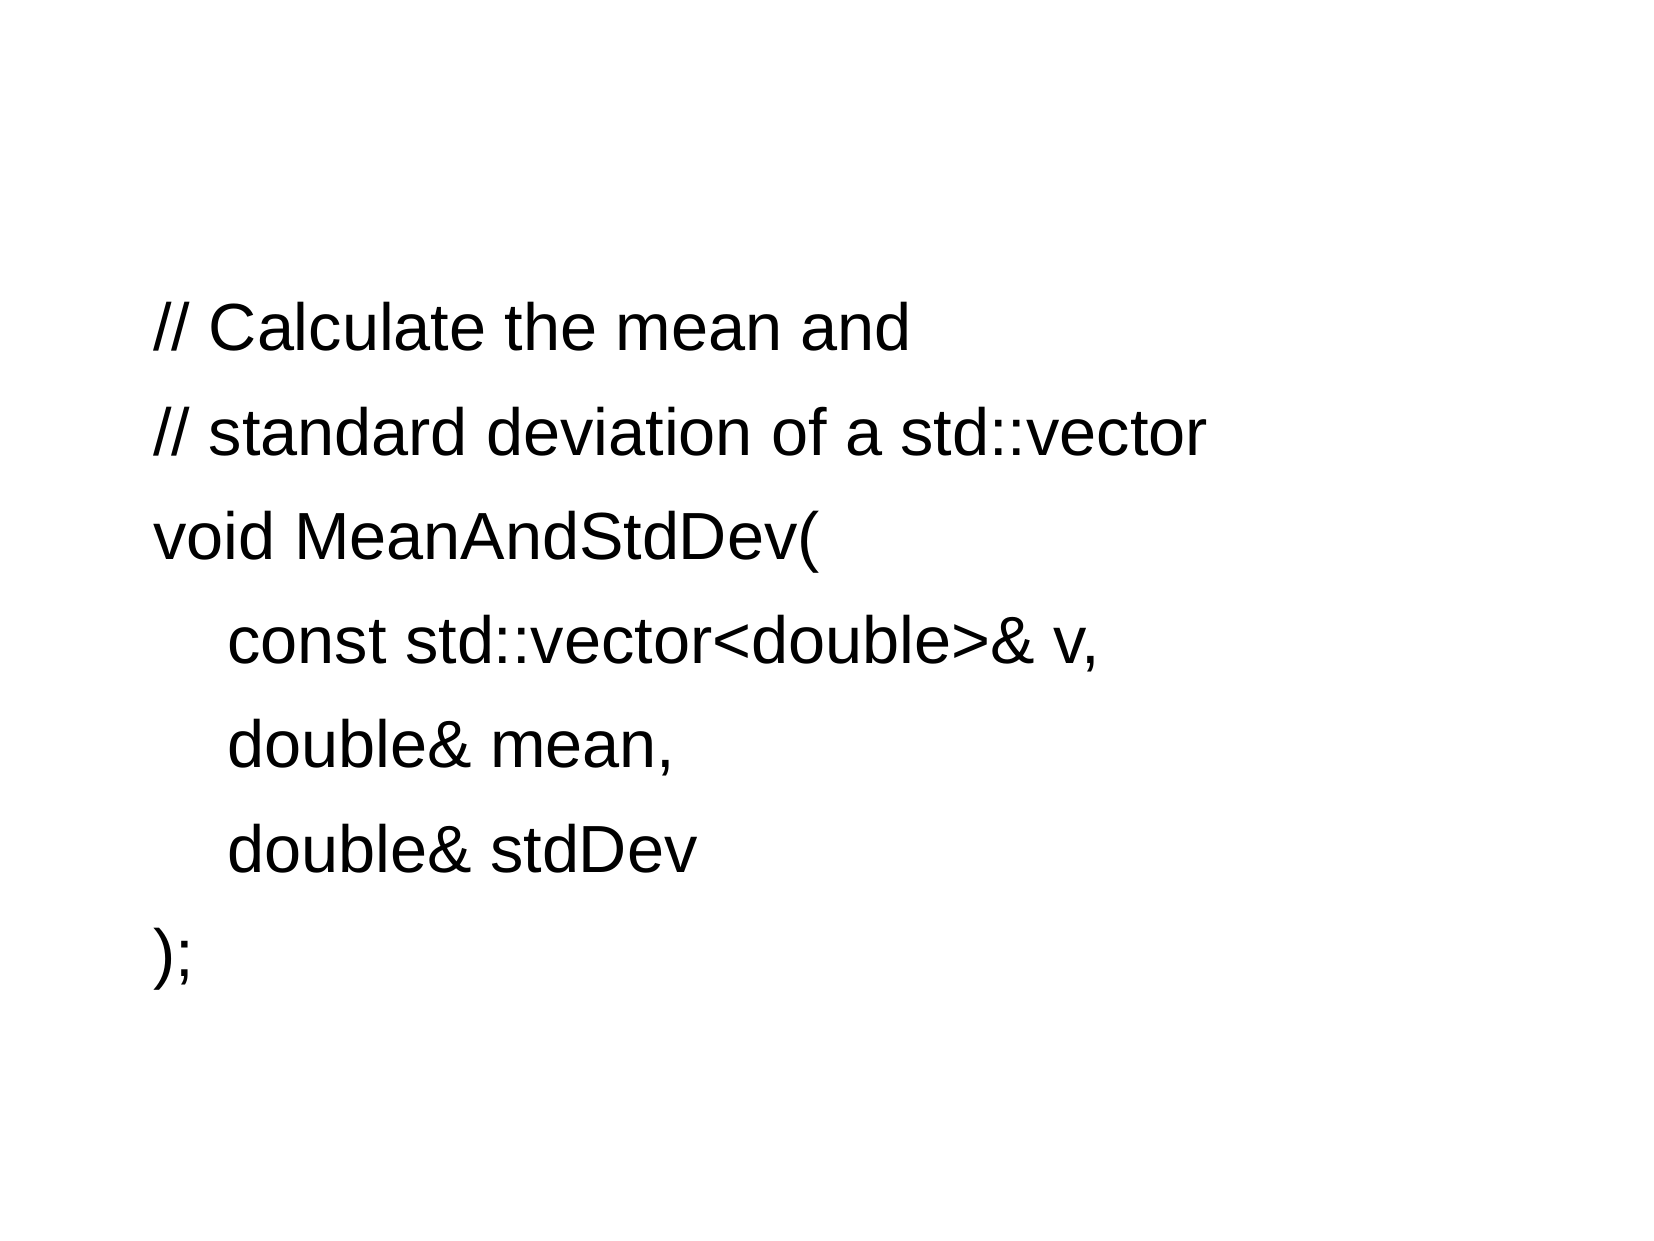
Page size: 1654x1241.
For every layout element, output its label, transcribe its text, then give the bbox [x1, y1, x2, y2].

list // Calculate the mean and // standard deviation of a std::vector void MeanAndStdDev( const std::vector<double>& v, double& mean, double& stdDev ); [82, 290, 1571, 1010]
